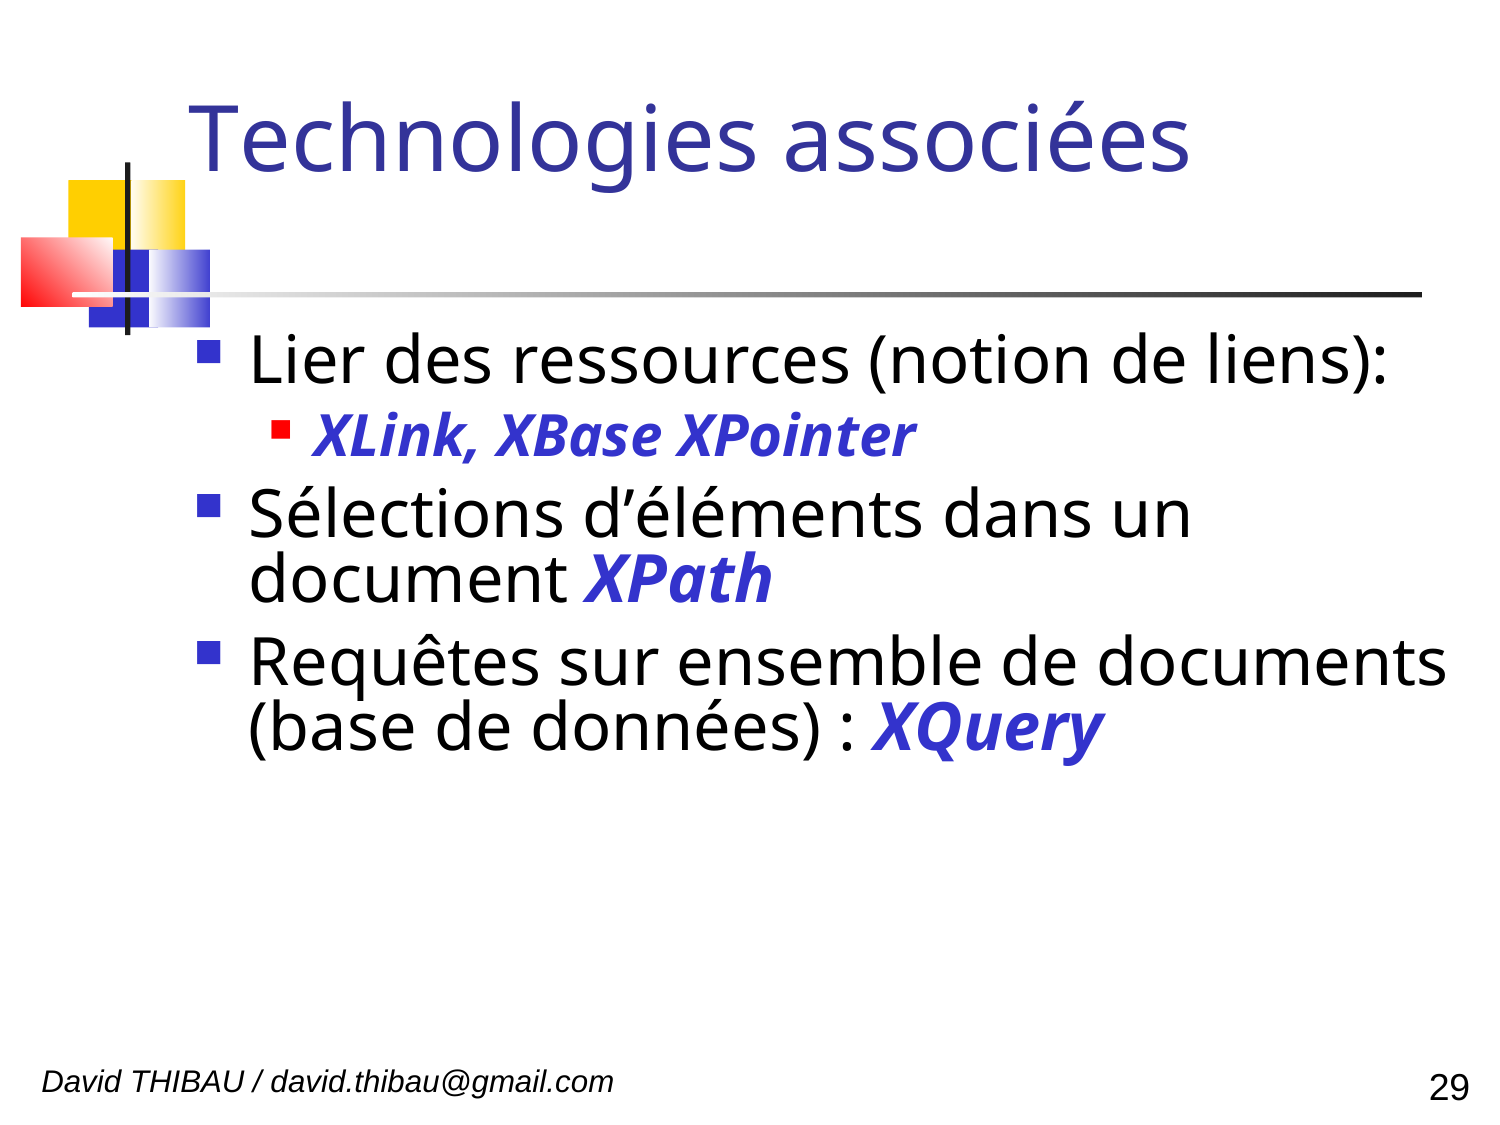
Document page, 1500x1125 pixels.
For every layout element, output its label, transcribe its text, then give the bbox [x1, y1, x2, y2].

list Lier des ressources (notion de liens): XLink, XBase XPointer Sélections d’éléments dans un document XPath Requêtes sur ensemble de documents (base de données) : XQuery [193, 330, 1469, 1047]
title Technologies associées [188, 13, 1467, 275]
